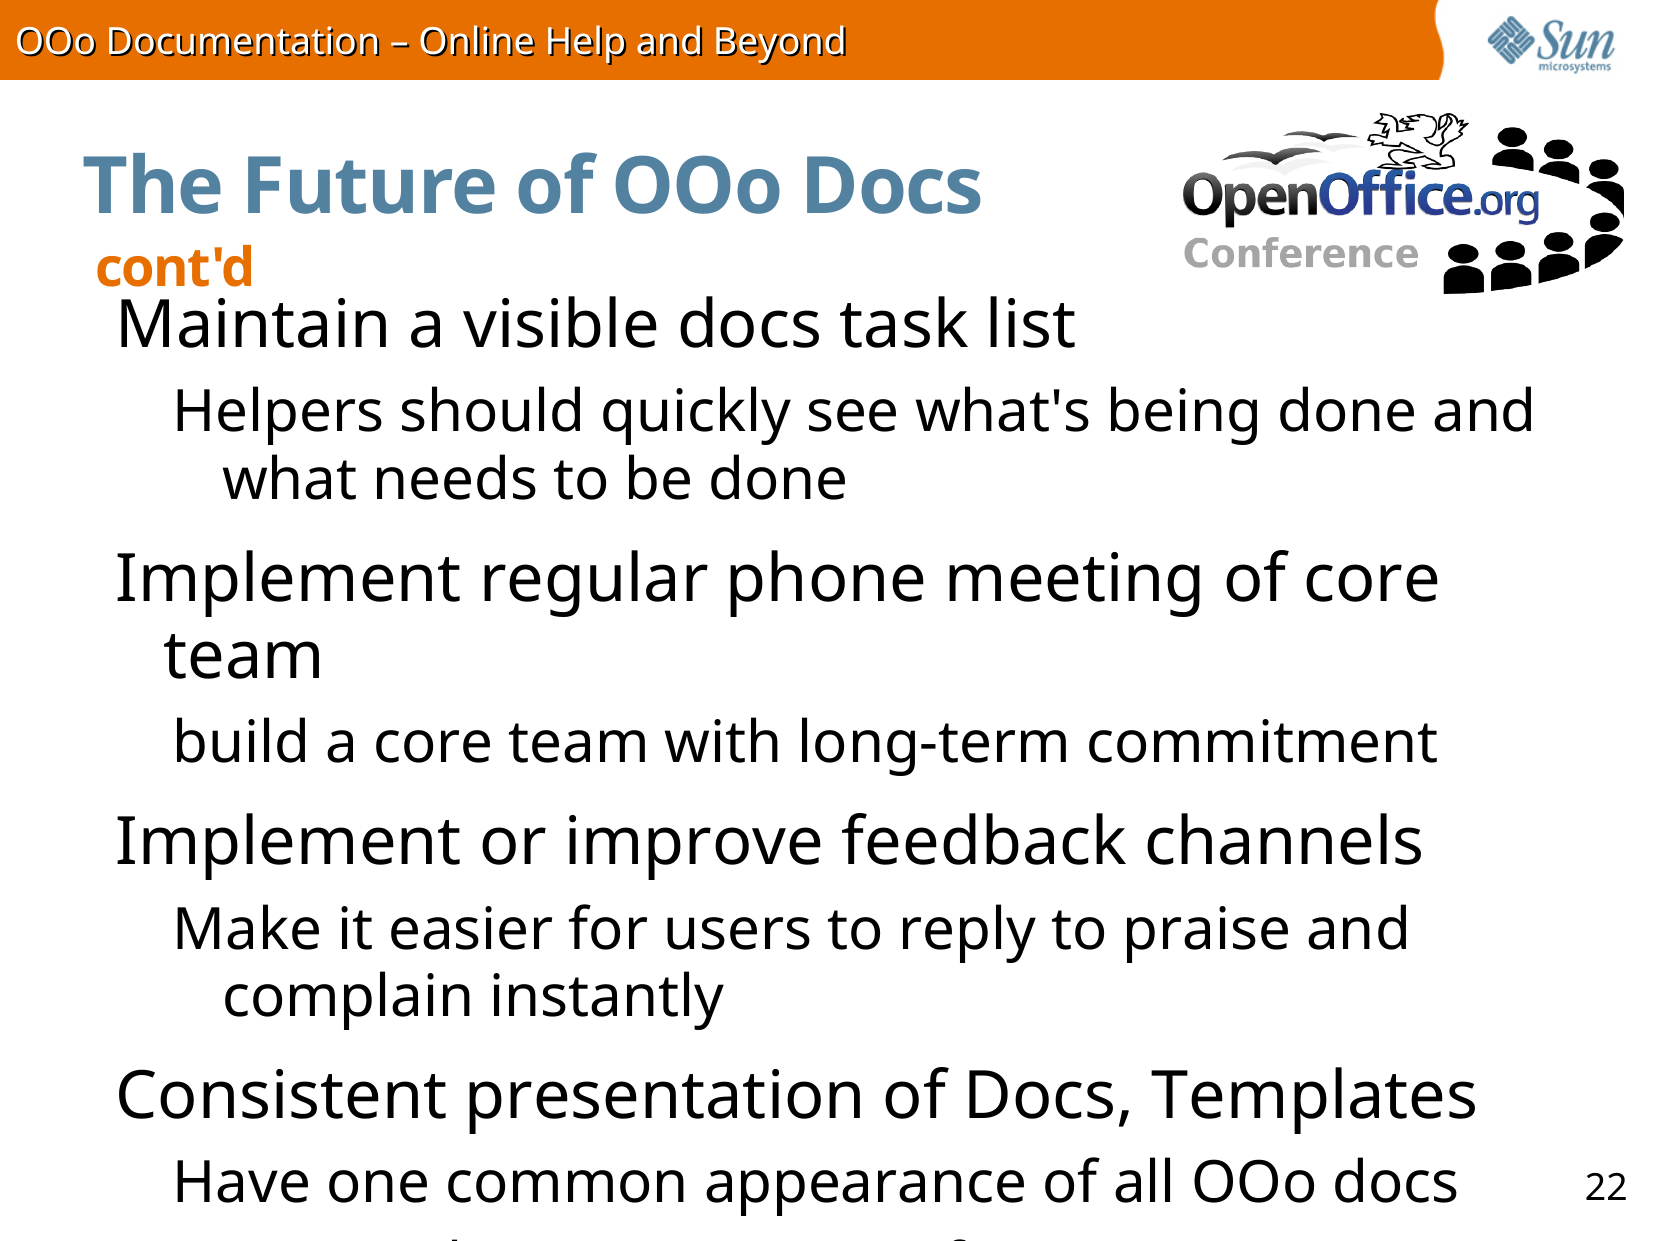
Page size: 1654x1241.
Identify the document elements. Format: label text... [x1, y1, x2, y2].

title The Future of OOo Docs cont'd [82, 135, 1585, 275]
picture [1183, 113, 1624, 294]
list Maintain a visible docs task list Helpers should quickly see what's being done and what needs to be done Implement regular phone meeting of core team build a core team with long-term commitment Implement or improve feedback channels Make it easier for users to reply to praise and complain instantly Consistent presentation of Docs, Templates Have one common appearance of all OOo docs Automize layout creation to focus on content [96, 285, 1599, 1221]
picture [0, 0, 1654, 80]
